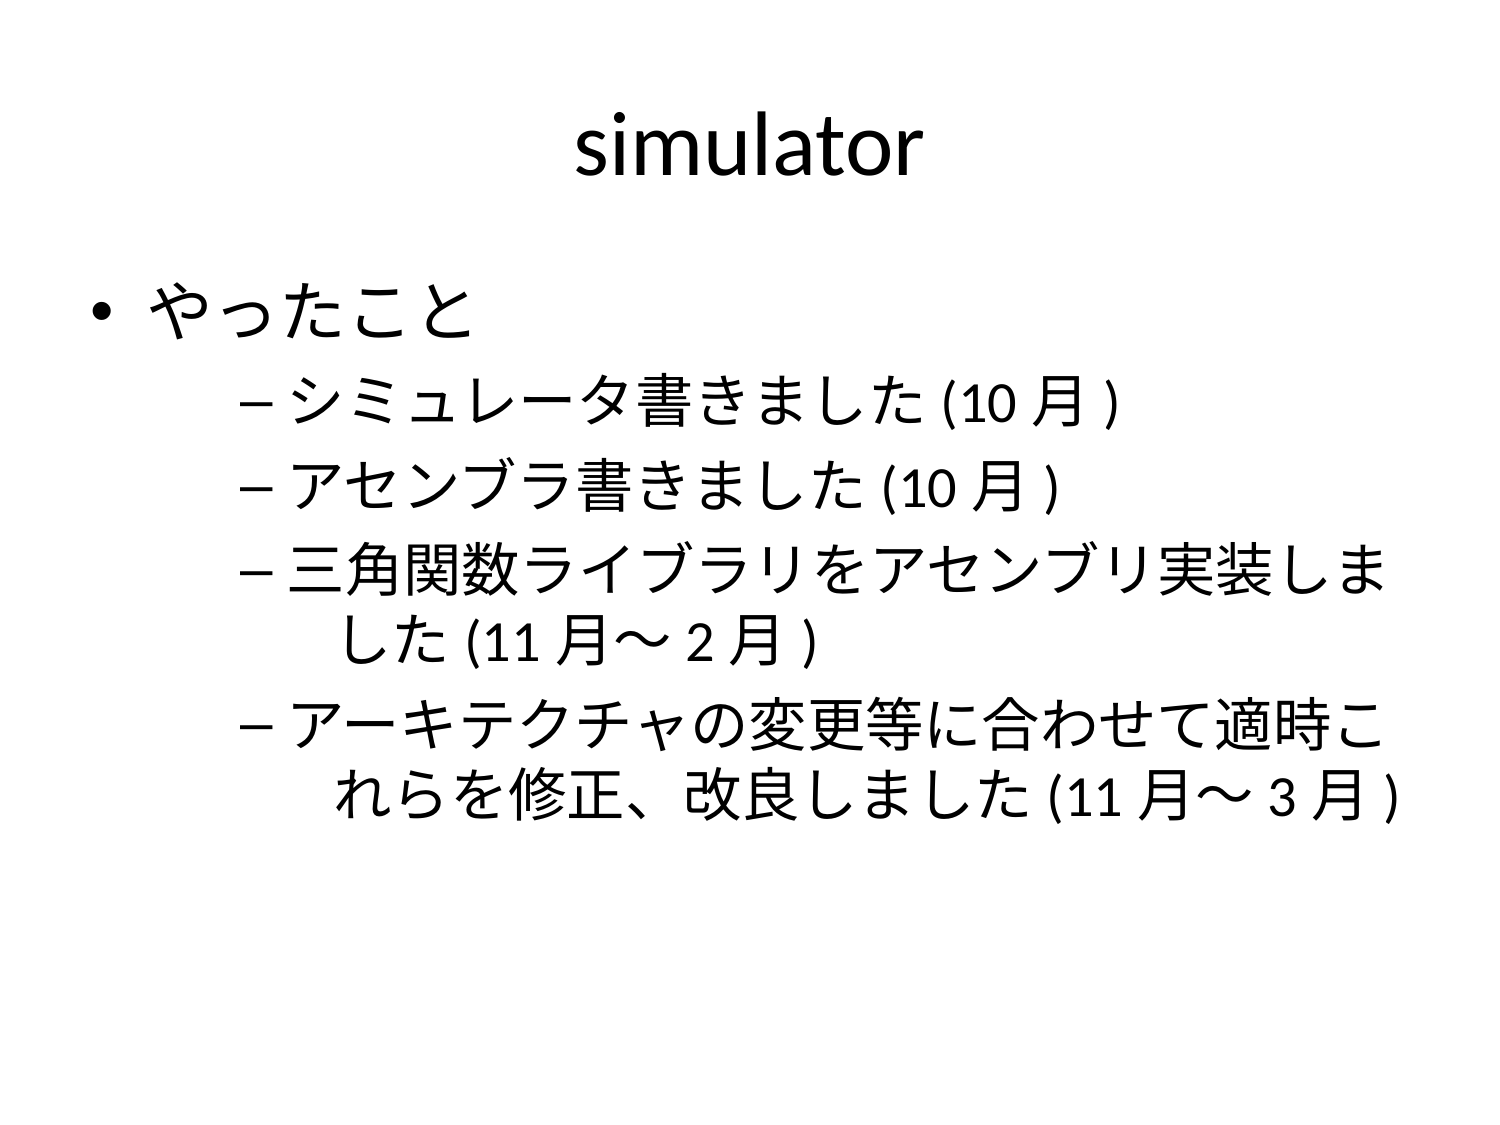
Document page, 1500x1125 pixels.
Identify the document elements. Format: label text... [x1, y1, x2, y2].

title simulator [75, 45, 1426, 233]
list やったこと シミュレータ書きました(10月) アセンブラ書きました(10月) 三角関数ライブラリをアセンブリ実装しました(11月～2月) アーキテクチャの変更等に合わせて適時これらを修正、改良しました(11月～3月) [75, 262, 1426, 1005]
